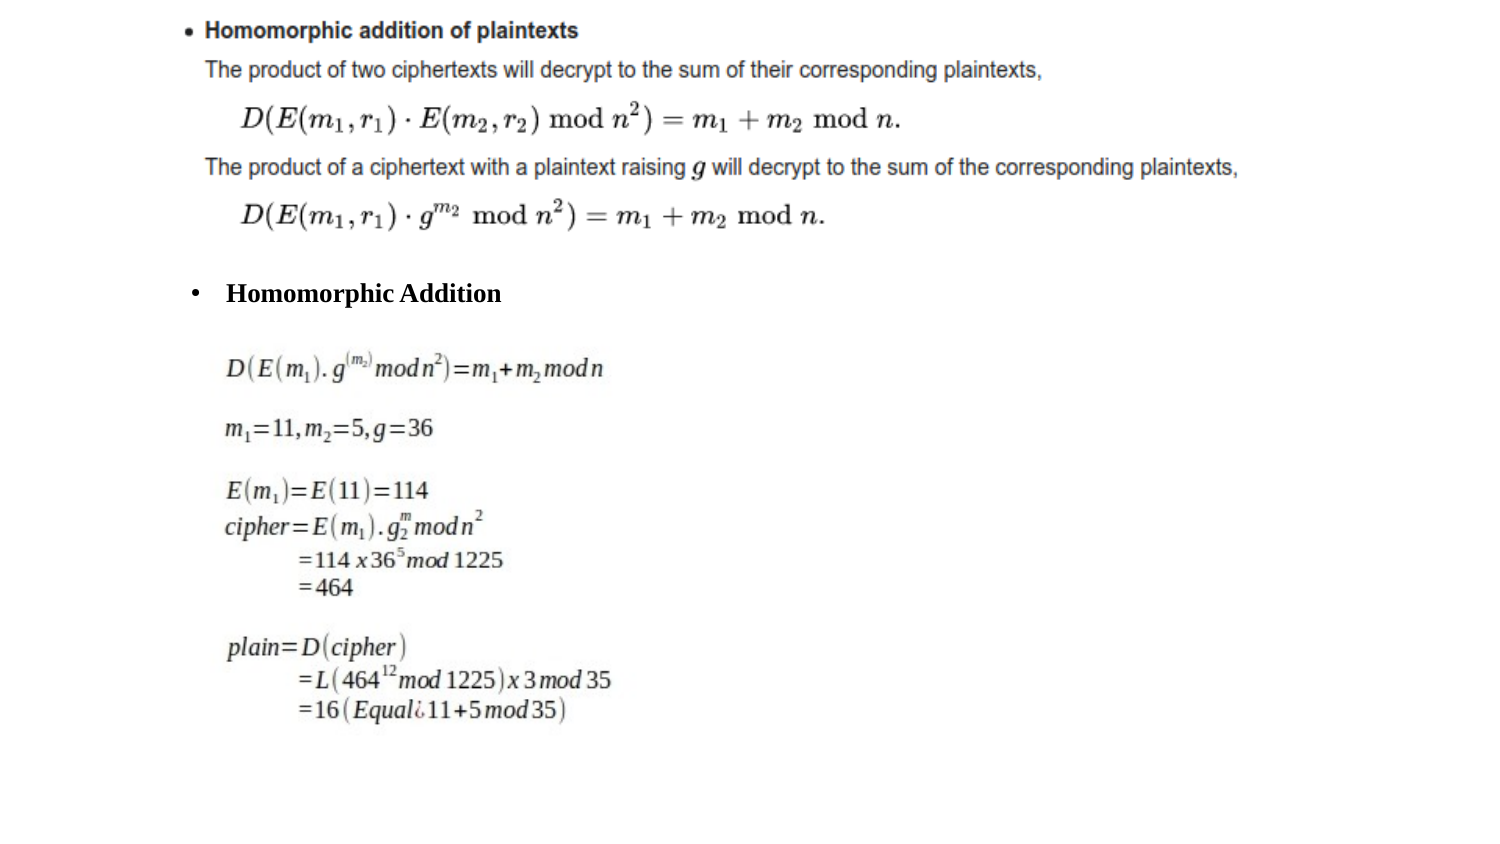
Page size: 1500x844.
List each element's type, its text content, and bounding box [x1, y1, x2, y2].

picture [186, 322, 957, 792]
picture [176, 15, 1251, 249]
text_box Homomorphic Addition [176, 271, 850, 317]
